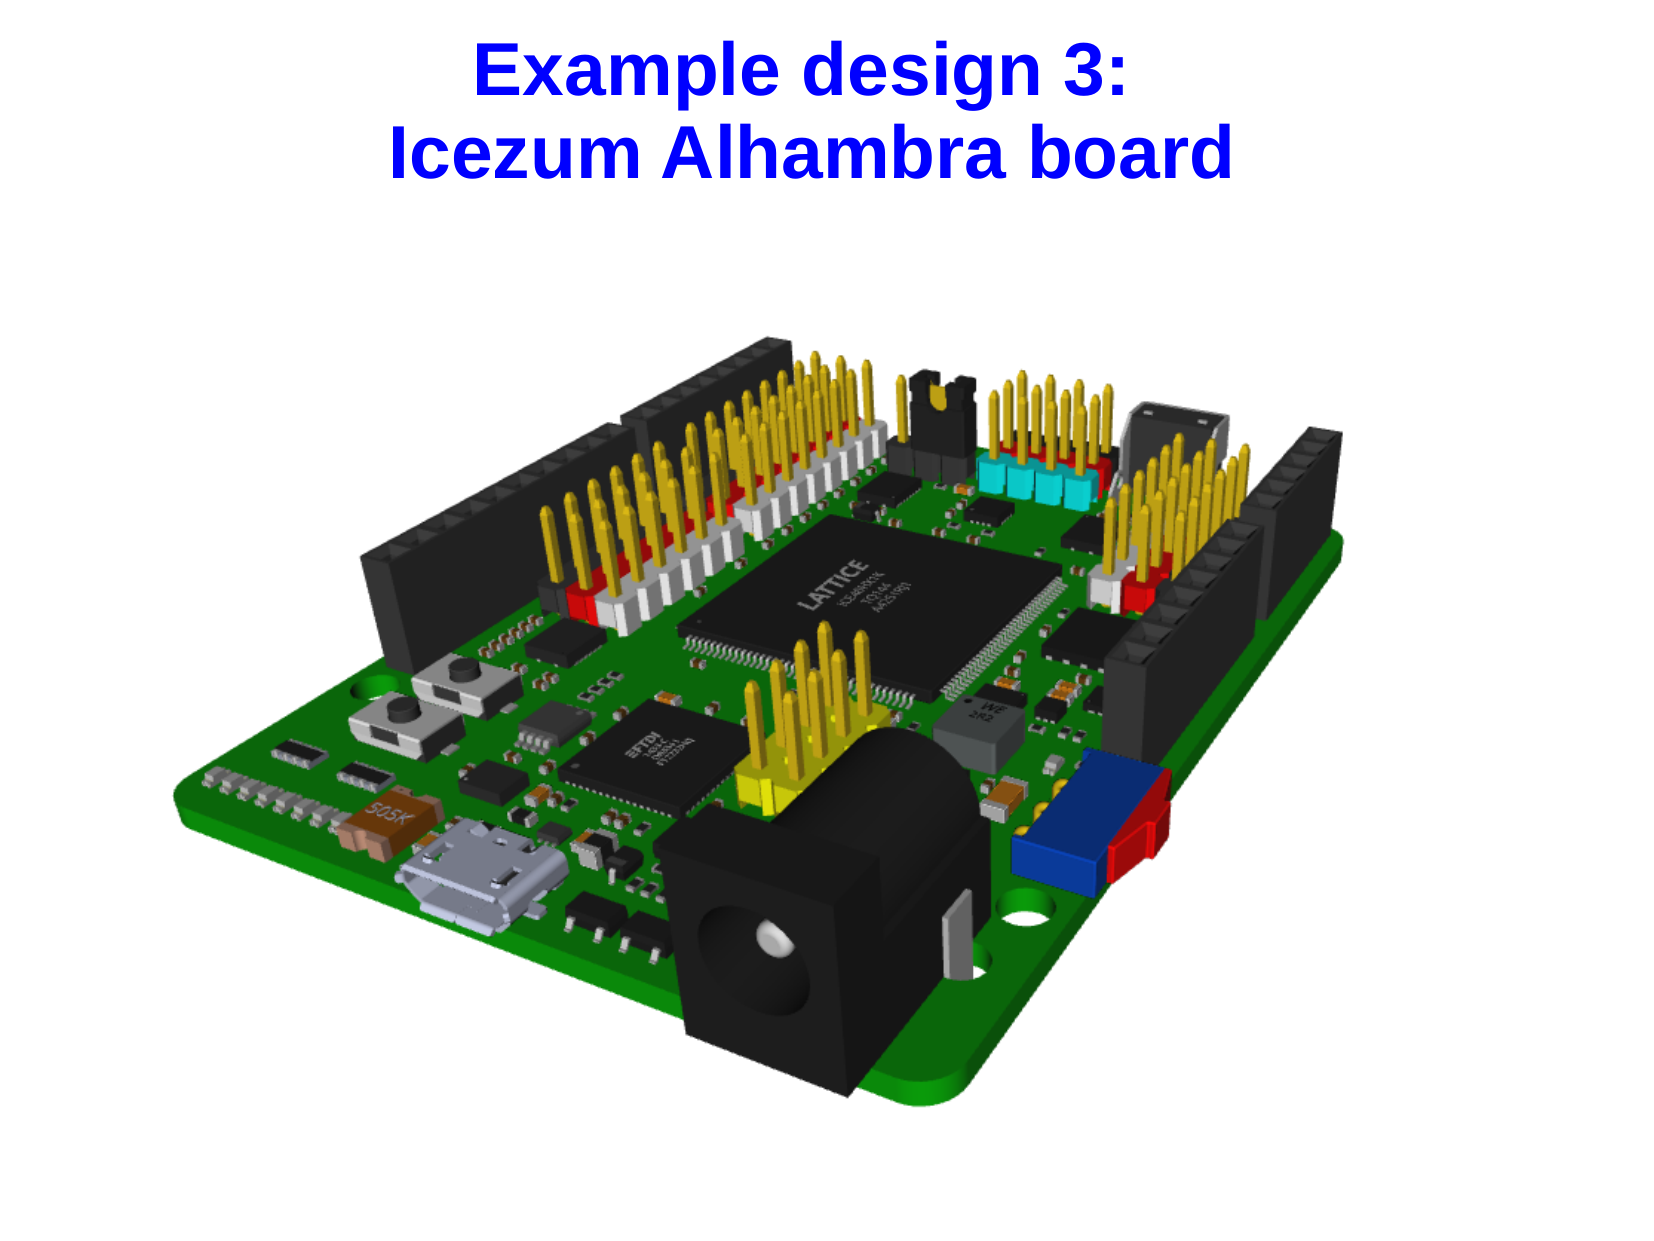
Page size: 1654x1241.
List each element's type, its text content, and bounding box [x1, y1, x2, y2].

picture [150, 314, 1380, 1140]
text_box Example design 3: Icezum Alhambra board [64, 26, 1561, 196]
